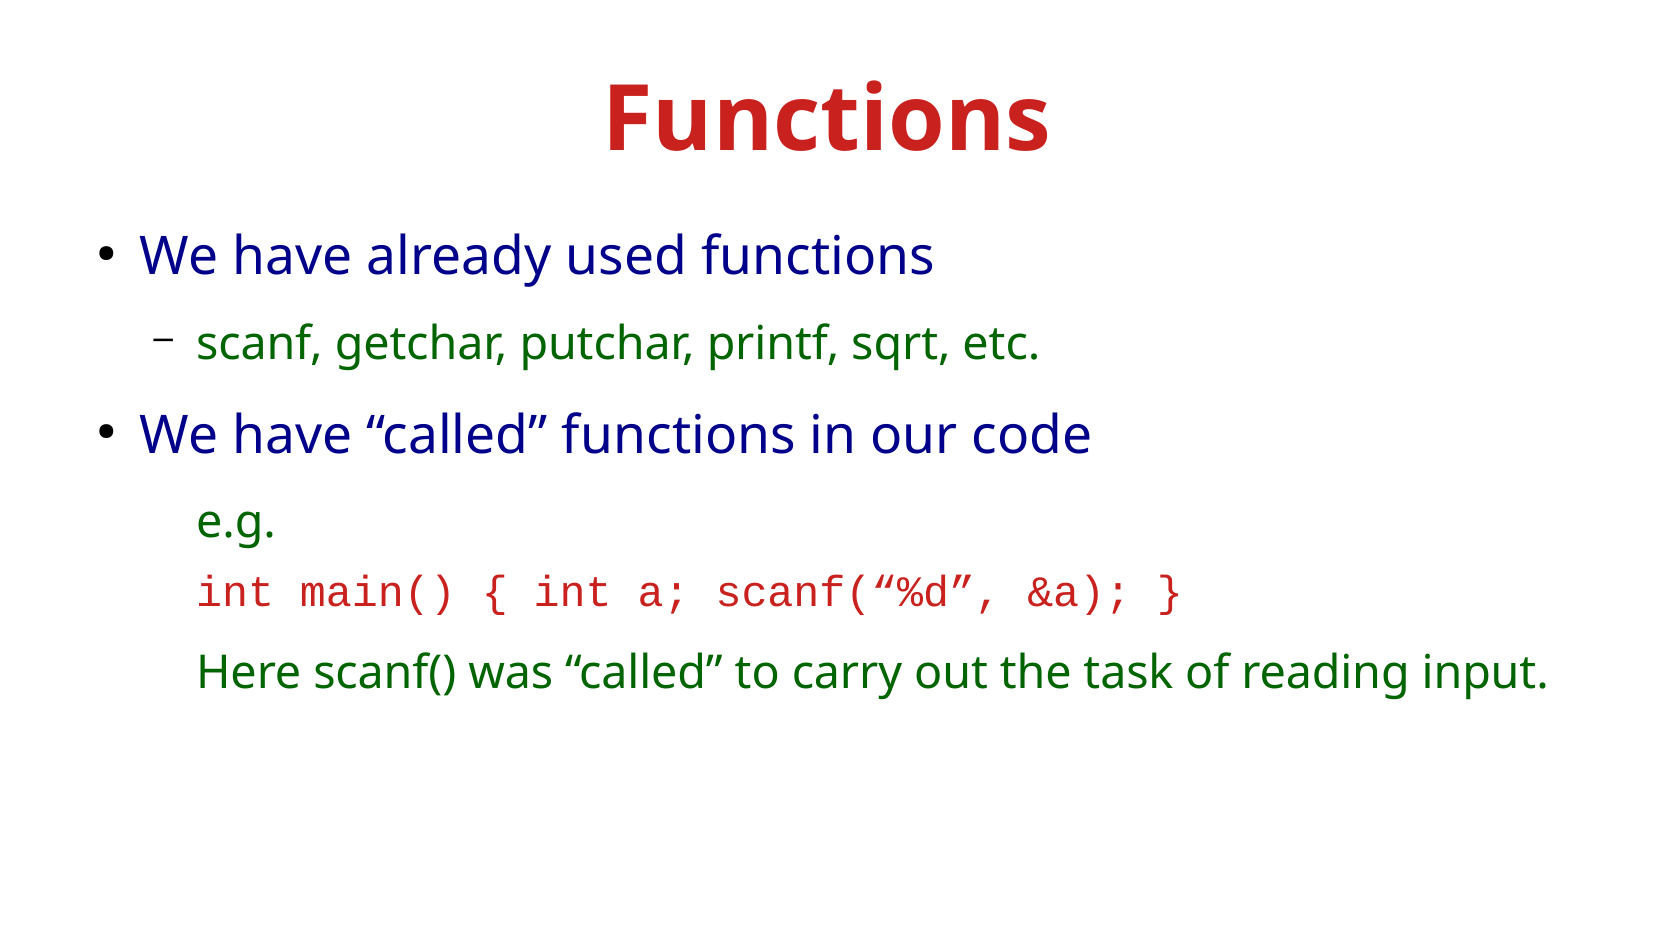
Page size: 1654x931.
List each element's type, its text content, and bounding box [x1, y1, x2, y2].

title Functions [82, 37, 1571, 193]
list We have already used functions scanf, getchar, putchar, printf, sqrt, etc. We have “called” functions in our code e.g. int main() { int a; scanf(“%d”, &a); } Here scanf() was “called” to carry out the task of reading input. [82, 217, 1571, 758]
